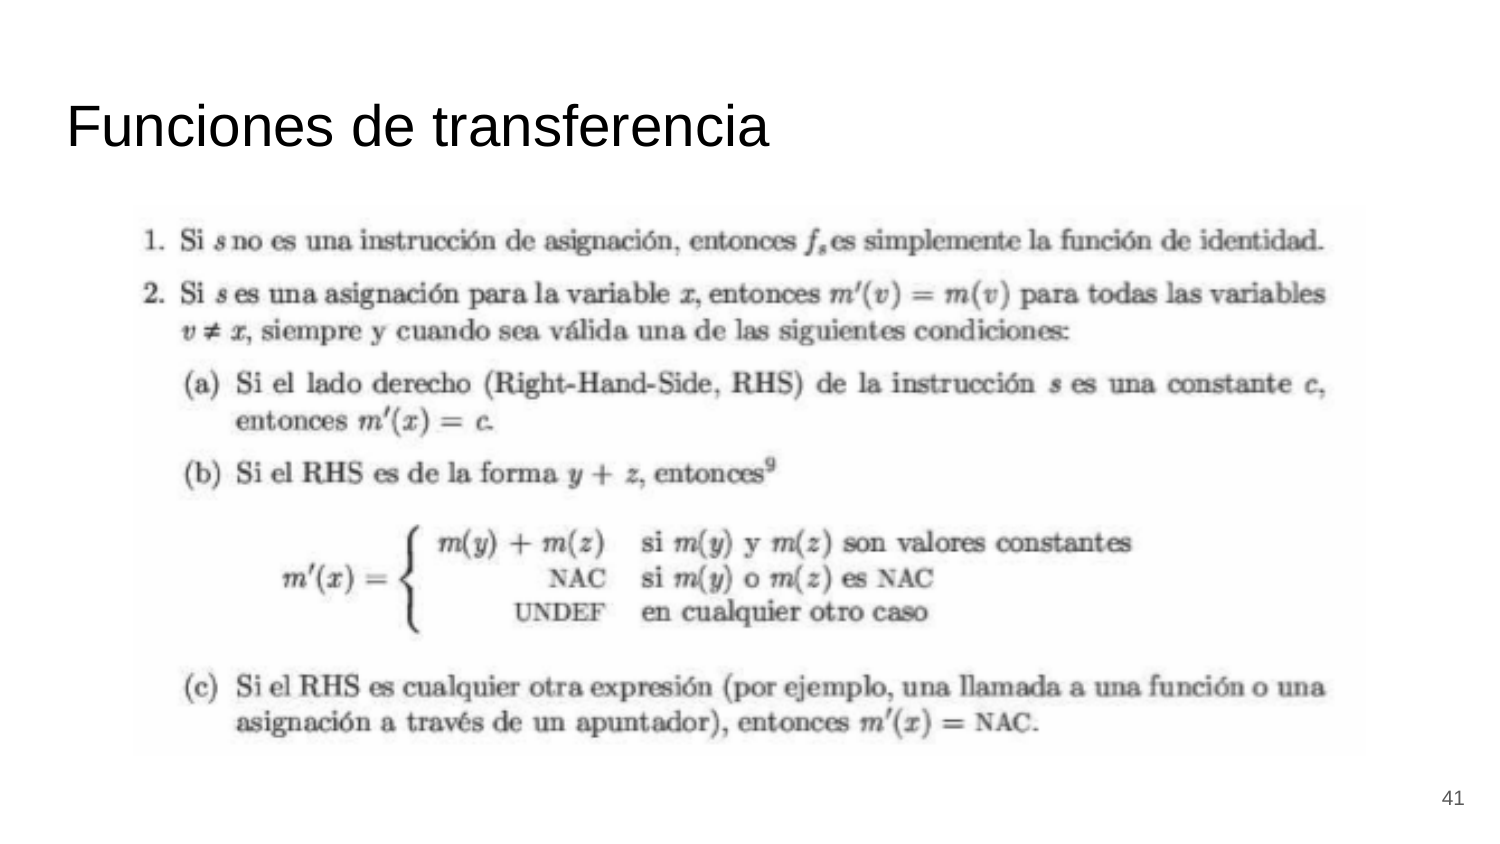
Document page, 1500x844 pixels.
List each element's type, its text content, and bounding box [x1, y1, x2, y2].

slide_number <number> [1389, 764, 1480, 830]
picture [133, 205, 1366, 756]
title Funciones de transferencia [51, 72, 1449, 167]
